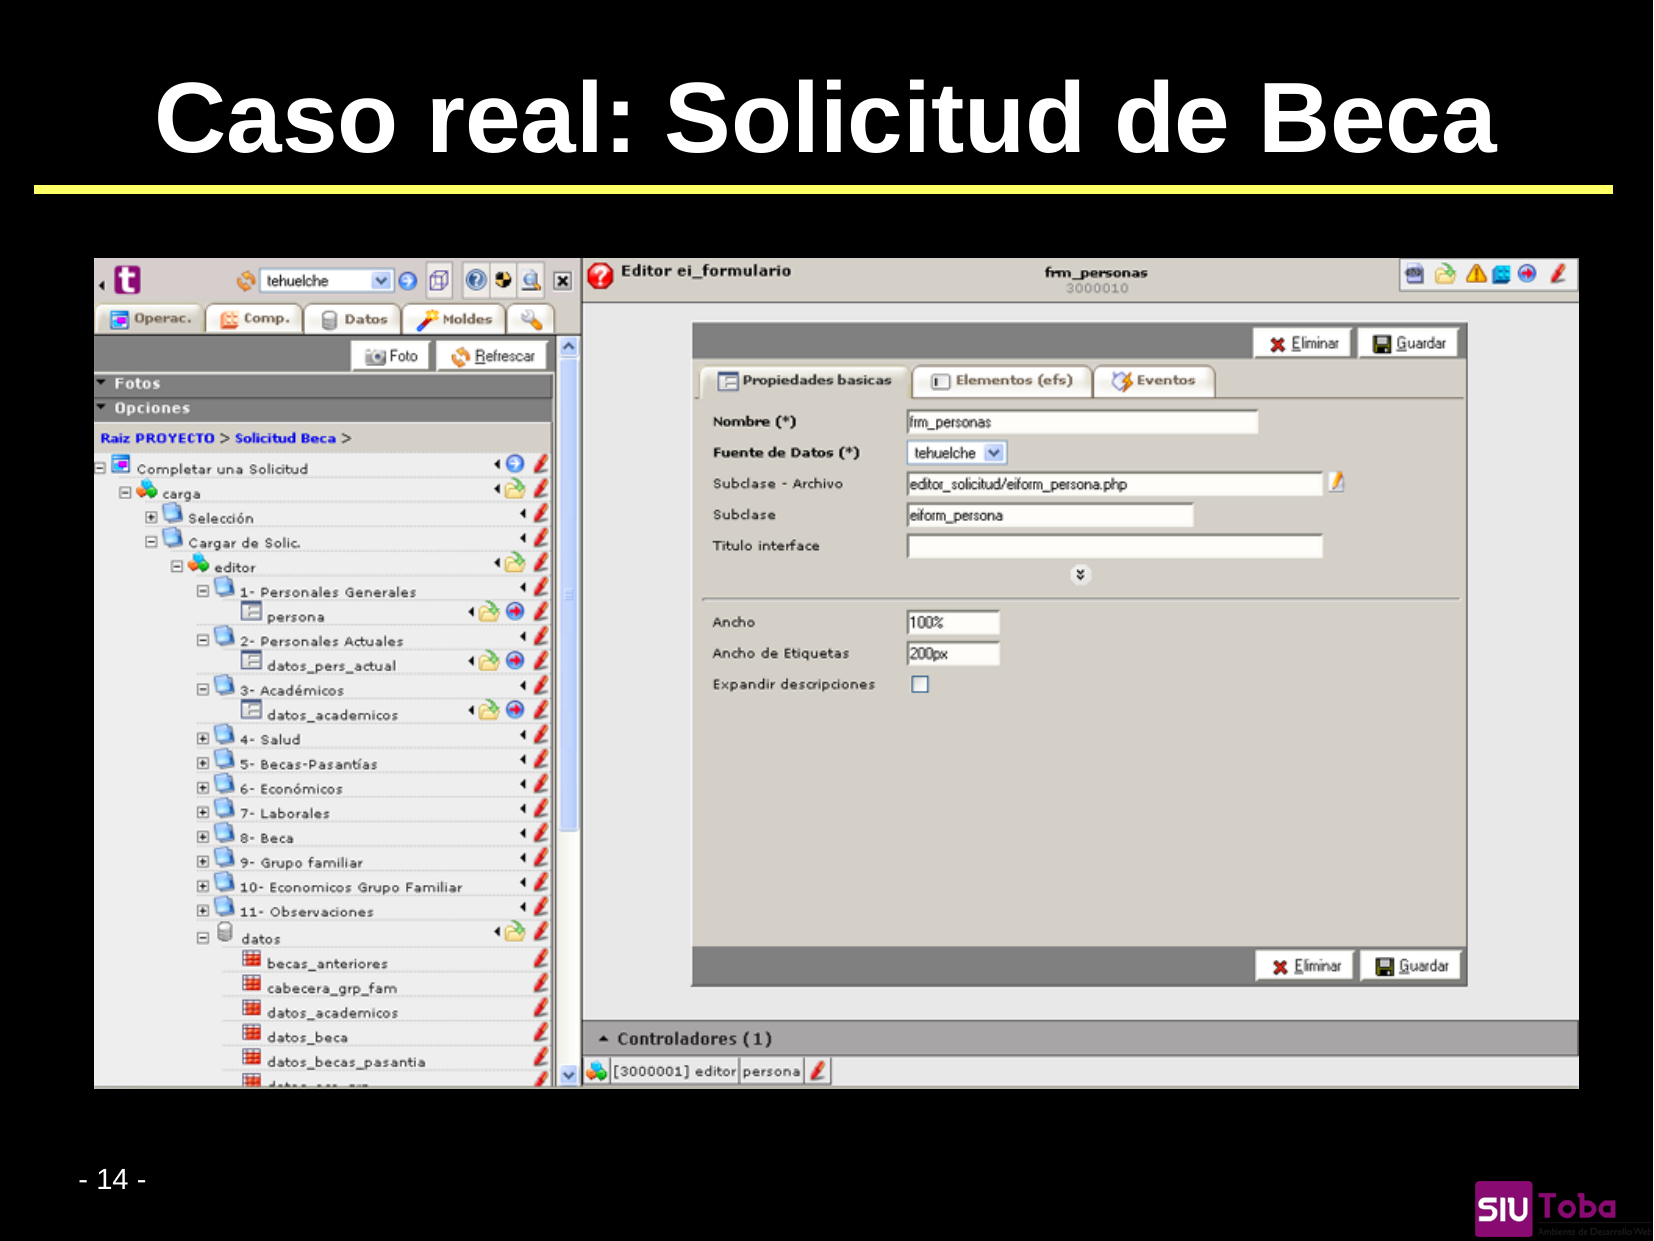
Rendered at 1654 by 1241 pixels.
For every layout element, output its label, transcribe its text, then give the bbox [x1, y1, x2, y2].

picture [94, 258, 1579, 1089]
title Caso real: Solicitud de Beca [58, 47, 1594, 188]
picture [1475, 1181, 1652, 1237]
